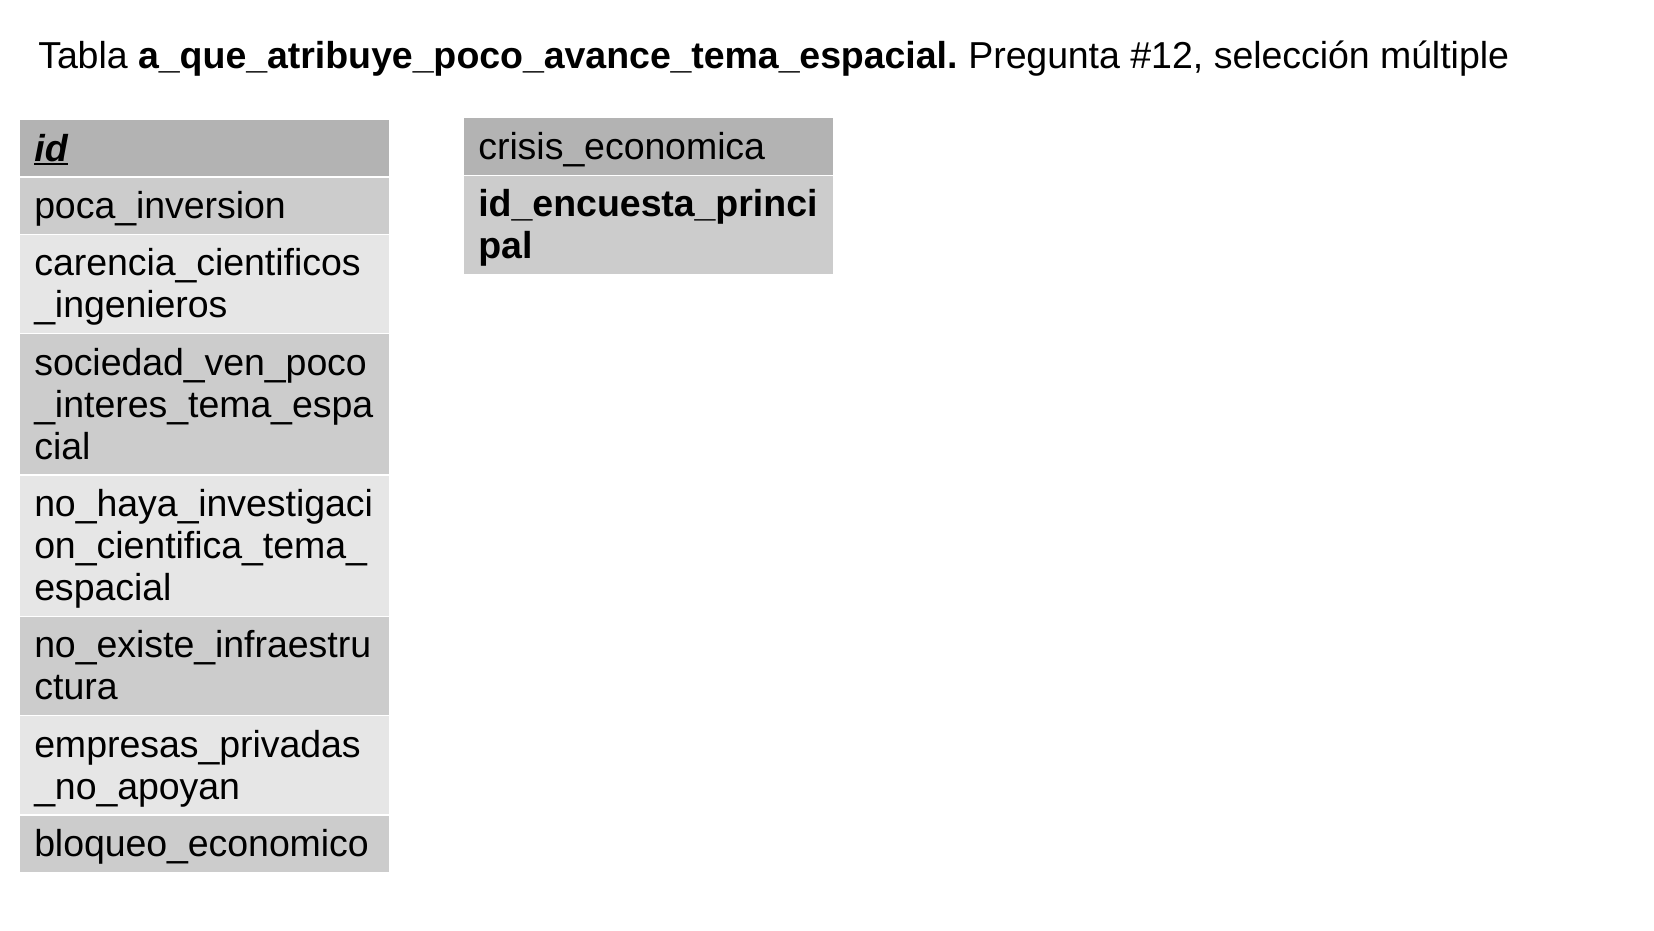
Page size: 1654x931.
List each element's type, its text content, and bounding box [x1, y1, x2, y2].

table_cell no_haya_investigacion_cientifica_tema_espacial [20, 476, 389, 616]
table_header id [20, 120, 389, 176]
table_cell bloqueo_economico [20, 816, 389, 872]
table_cell sociedad_ven_poco_interes_tema_espacial [20, 334, 389, 474]
table_cell carencia_cientificos_ingenieros [20, 235, 389, 333]
table_cell no_existe_infraestructura [20, 617, 389, 715]
text_box Tabla a_que_atribuye_poco_avance_tema_espacial. Pregunta #12, selección múltiple [23, 23, 1618, 165]
table_header crisis_economica [464, 118, 833, 175]
table_cell empresas_privadas_no_apoyan [20, 716, 389, 814]
table_cell id_encuesta_principal [464, 176, 833, 274]
table_cell poca_inversion [20, 178, 389, 234]
